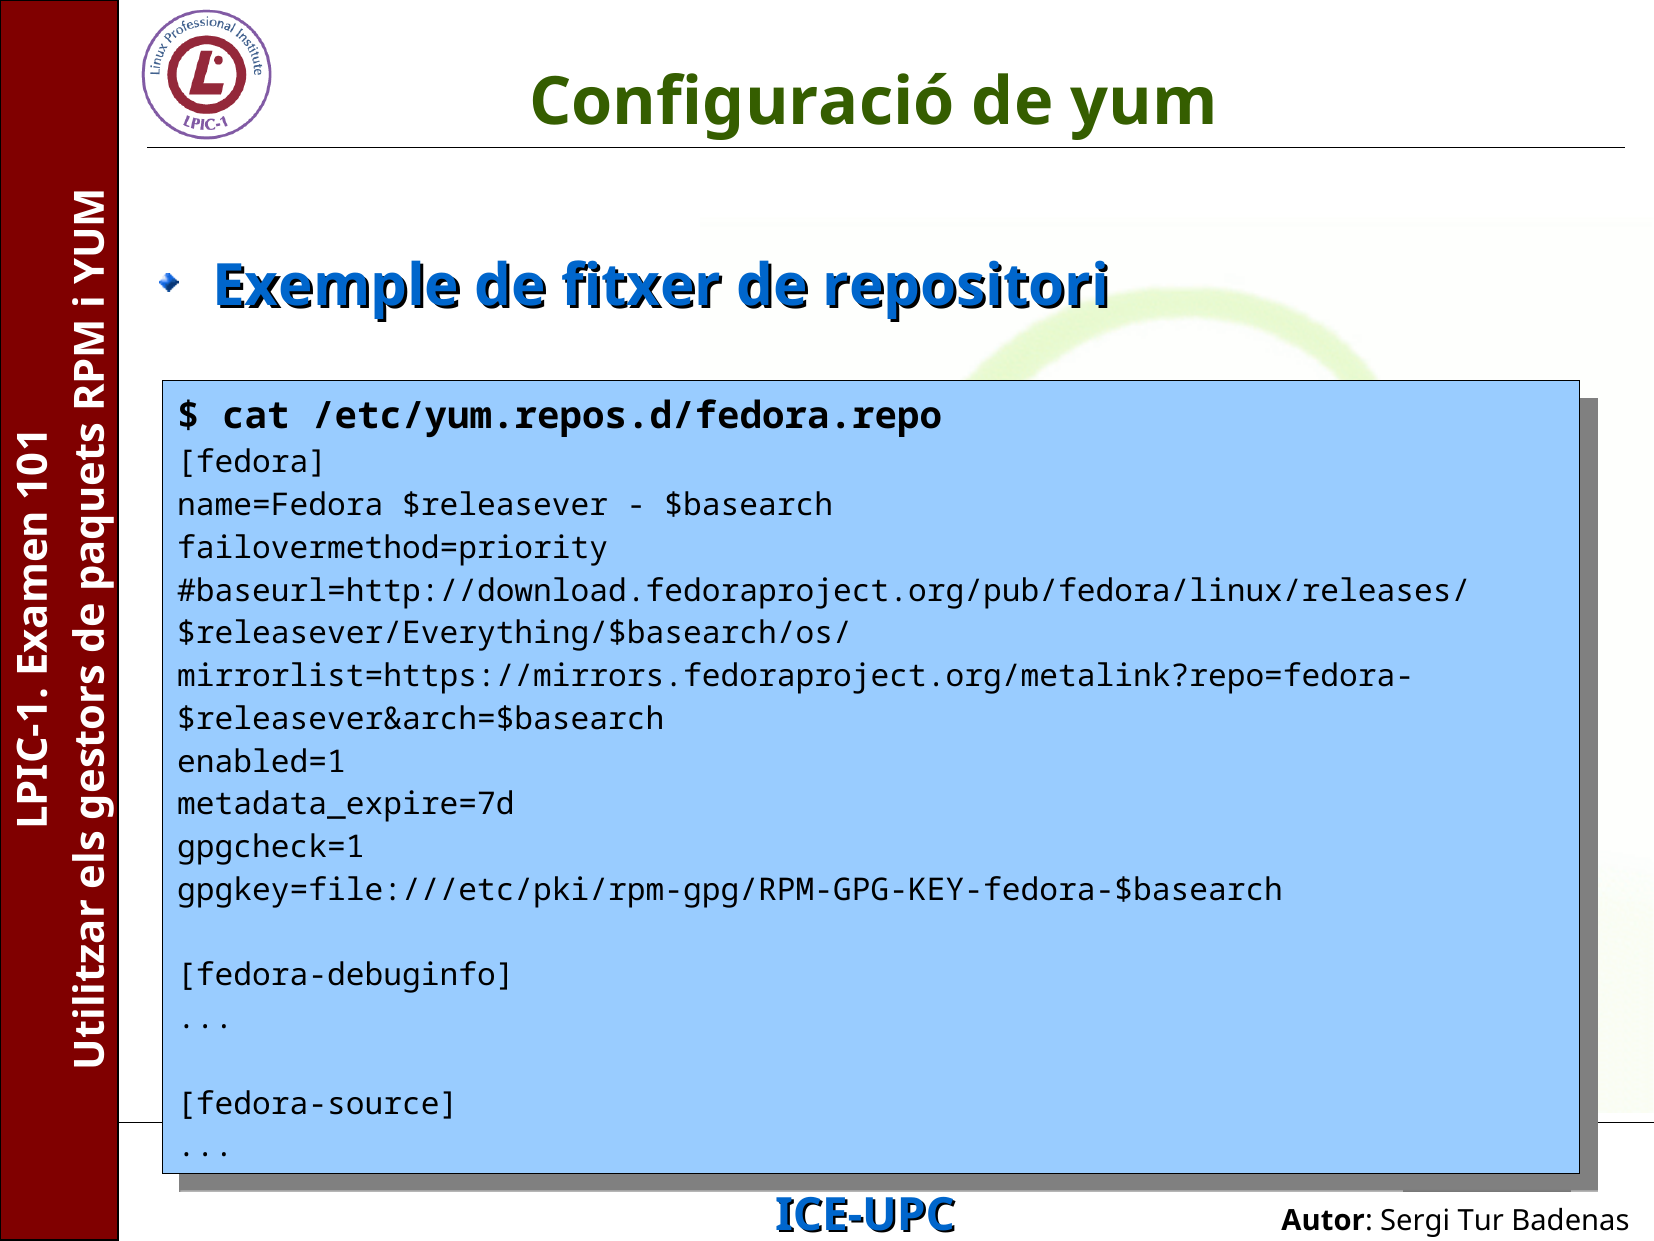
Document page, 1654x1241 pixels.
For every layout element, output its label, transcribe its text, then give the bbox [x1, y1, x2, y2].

text_box $ cat /etc/yum.repos.d/fedora.repo [fedora] name=Fedora $releasever - $basearch failovermethod=priority #baseurl=http://download.fedoraproject.org/pub/fedora/linux/releases/$releasever/Everything/$basearch/os/ mirrorlist=https://mirrors.fedoraproject.org/metalink?repo=fedora-$releasever&arch=$basearch enabled=1 metadata_expire=7d gpgcheck=1 gpgkey=file:///etc/pki/rpm-gpg/RPM-GPG-KEY-fedora-$basearch [fedora-debuginfo] ... [fedora-source] ... [162, 380, 1580, 986]
picture [135, 5, 277, 55]
picture [700, 217, 1654, 1113]
title Configuració de yum [129, 55, 1619, 142]
list Exemple de fitxer de repositori [141, 242, 1630, 1078]
